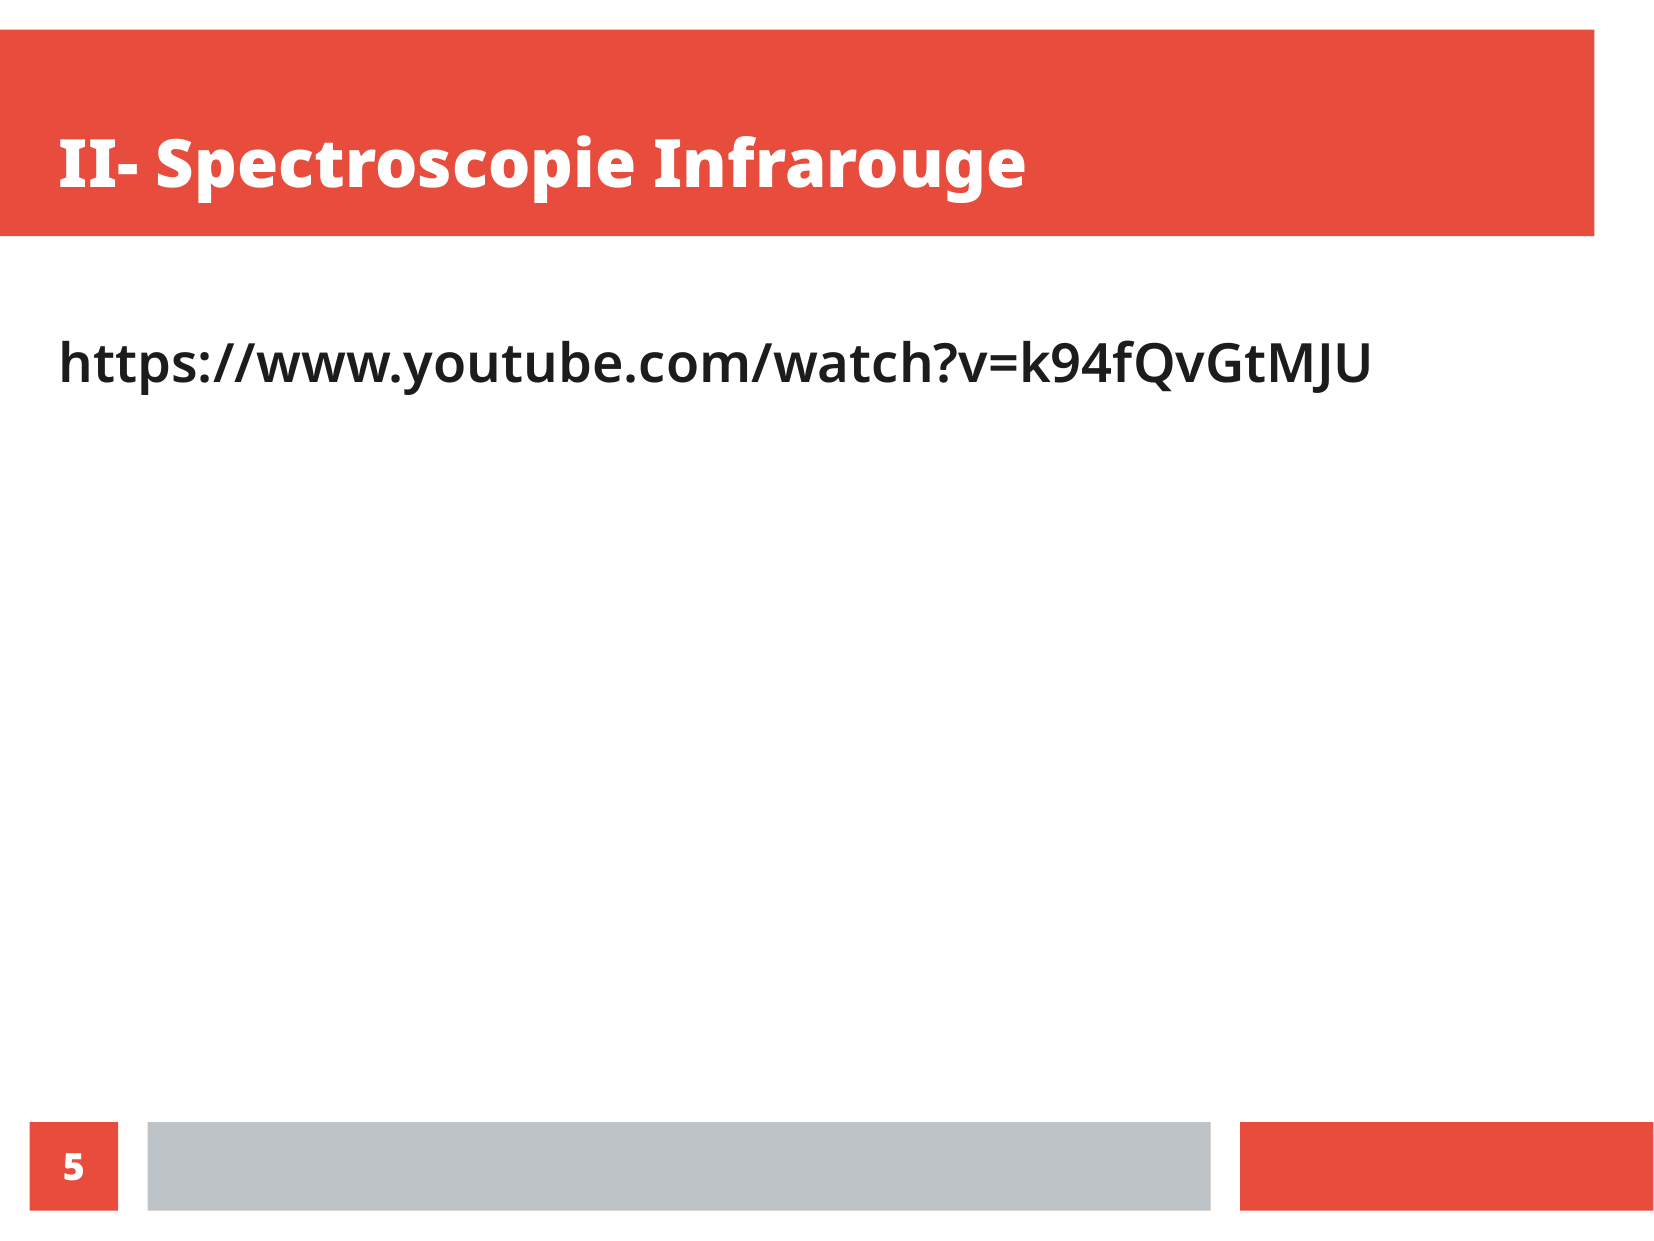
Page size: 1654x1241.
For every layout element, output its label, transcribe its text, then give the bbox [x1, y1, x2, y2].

title II- Spectroscopie Infrarouge [59, 59, 1595, 207]
list https://www.youtube.com/watch?v=k94fQvGtMJU [59, 324, 1565, 1093]
